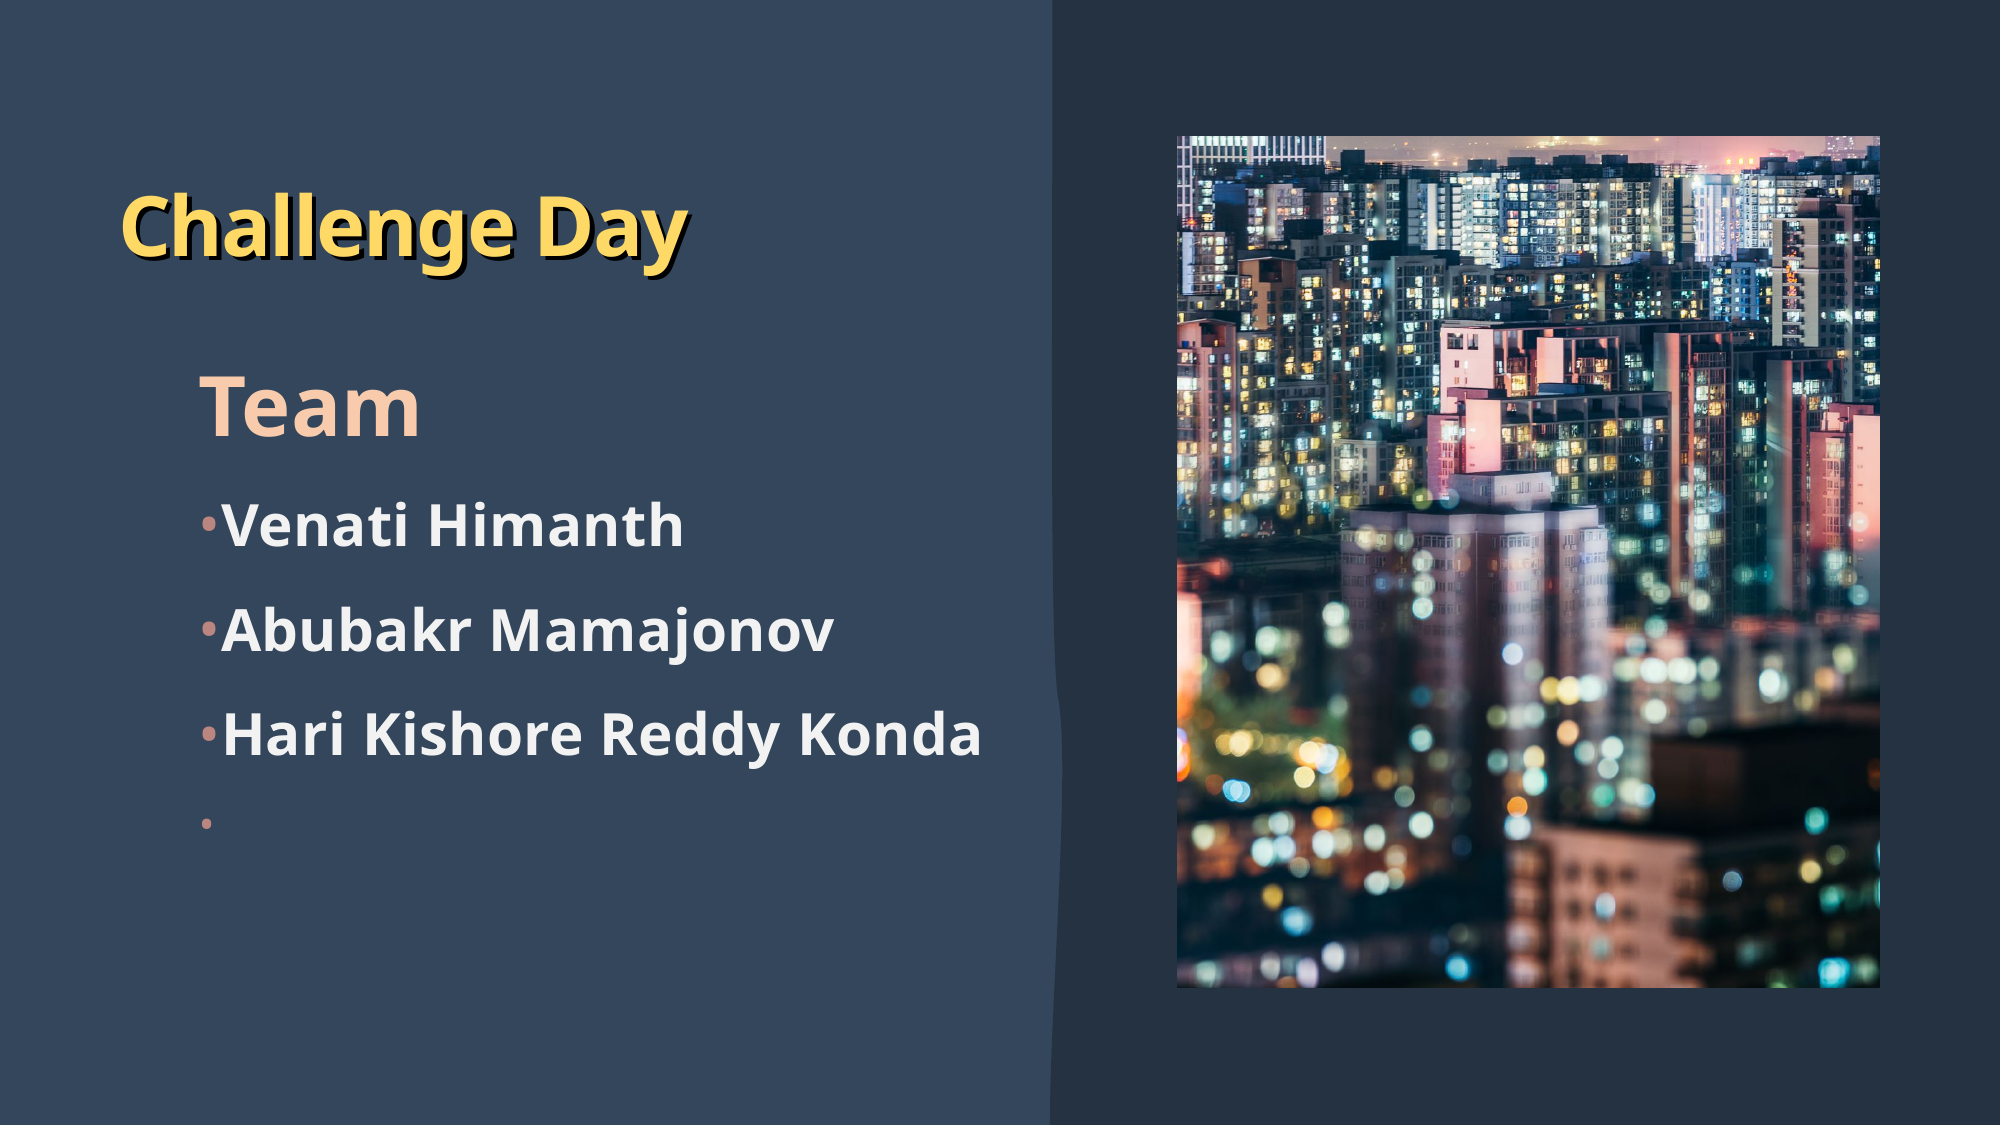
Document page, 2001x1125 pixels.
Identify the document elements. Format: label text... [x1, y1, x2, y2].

text_box [0, 0, 2000, 1125]
picture [1177, 136, 1880, 988]
title Challenge Day [118, 101, 938, 344]
subtitle Team Venati Himanth Abubakr Mamajonov Hari Kishore Reddy Konda [199, 333, 1018, 862]
